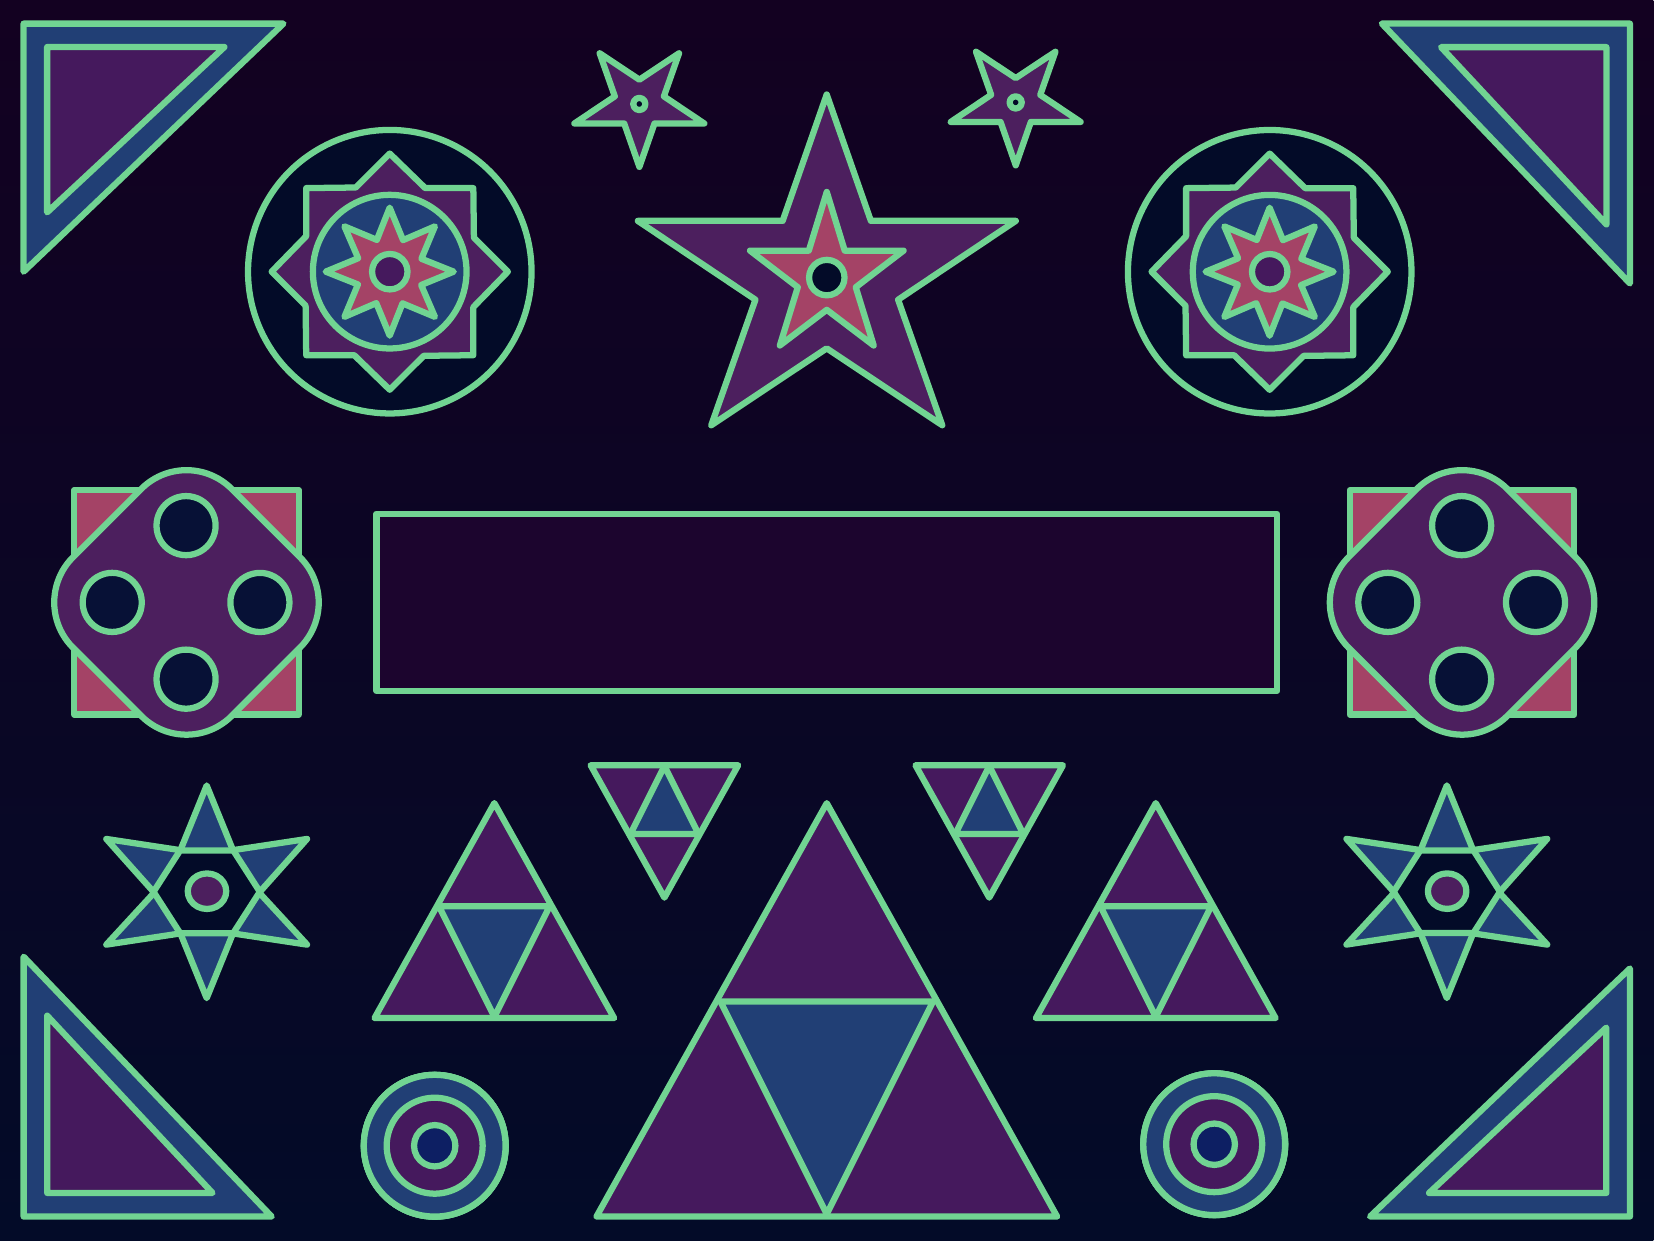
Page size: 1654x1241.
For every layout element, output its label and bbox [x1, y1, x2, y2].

text_box [54, 470, 319, 735]
text_box [1329, 470, 1595, 735]
text_box [376, 513, 1278, 691]
text_box [1143, 1073, 1286, 1216]
text_box [915, 765, 1063, 898]
text_box [23, 956, 272, 1217]
text_box [374, 803, 615, 1019]
text_box [574, 53, 705, 167]
text_box [248, 129, 532, 414]
text_box [596, 803, 1058, 1217]
text_box [106, 785, 308, 999]
text_box [1127, 129, 1412, 414]
text_box [1370, 968, 1630, 1217]
text_box [1381, 23, 1630, 284]
text_box [23, 23, 284, 272]
text_box [637, 94, 1016, 426]
text_box [950, 51, 1081, 166]
text_box [1346, 785, 1548, 999]
text_box [1035, 803, 1276, 1019]
text_box [590, 765, 739, 898]
text_box [363, 1074, 506, 1217]
